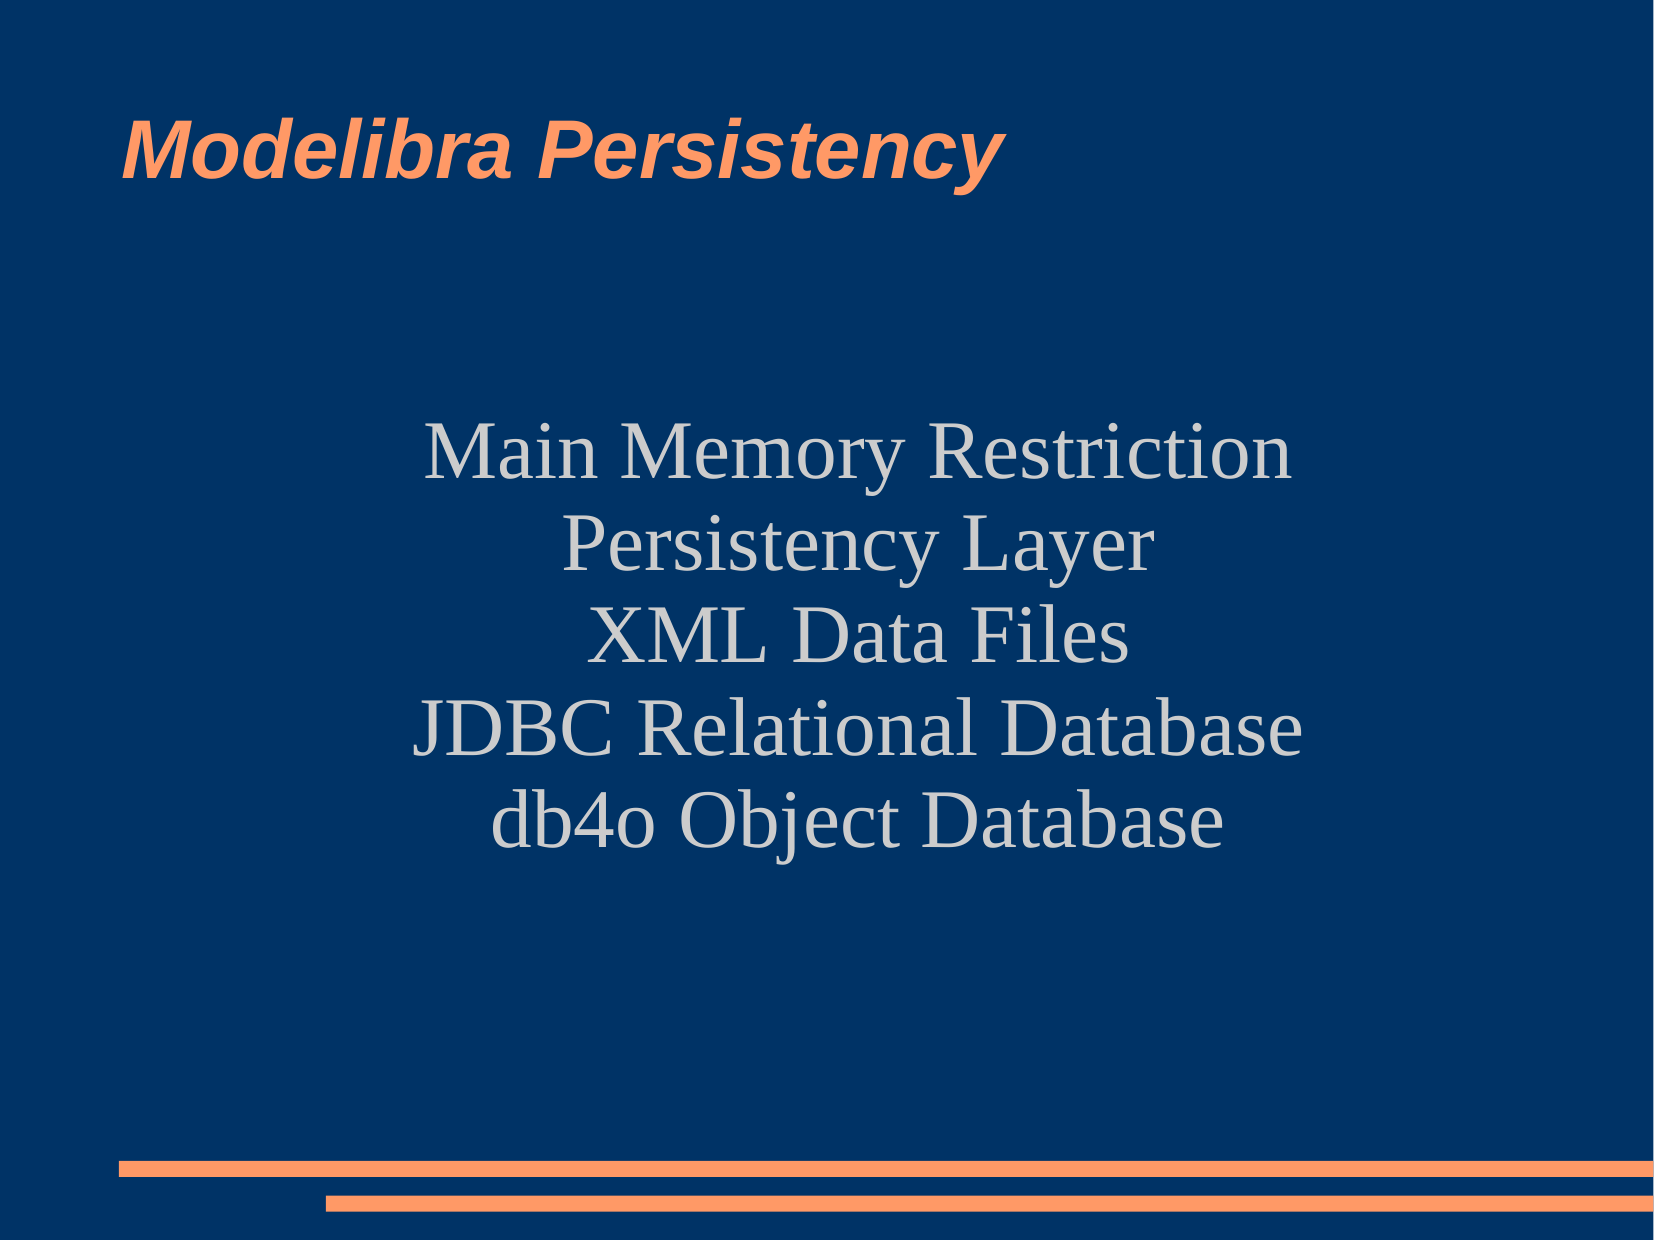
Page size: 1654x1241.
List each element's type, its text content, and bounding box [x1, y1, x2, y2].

subtitle Main Memory Restriction Persistency Layer XML Data Files JDBC Relational Database db4o Object Database [121, 322, 1561, 1133]
title Modelibra Persistency [121, 46, 1534, 254]
